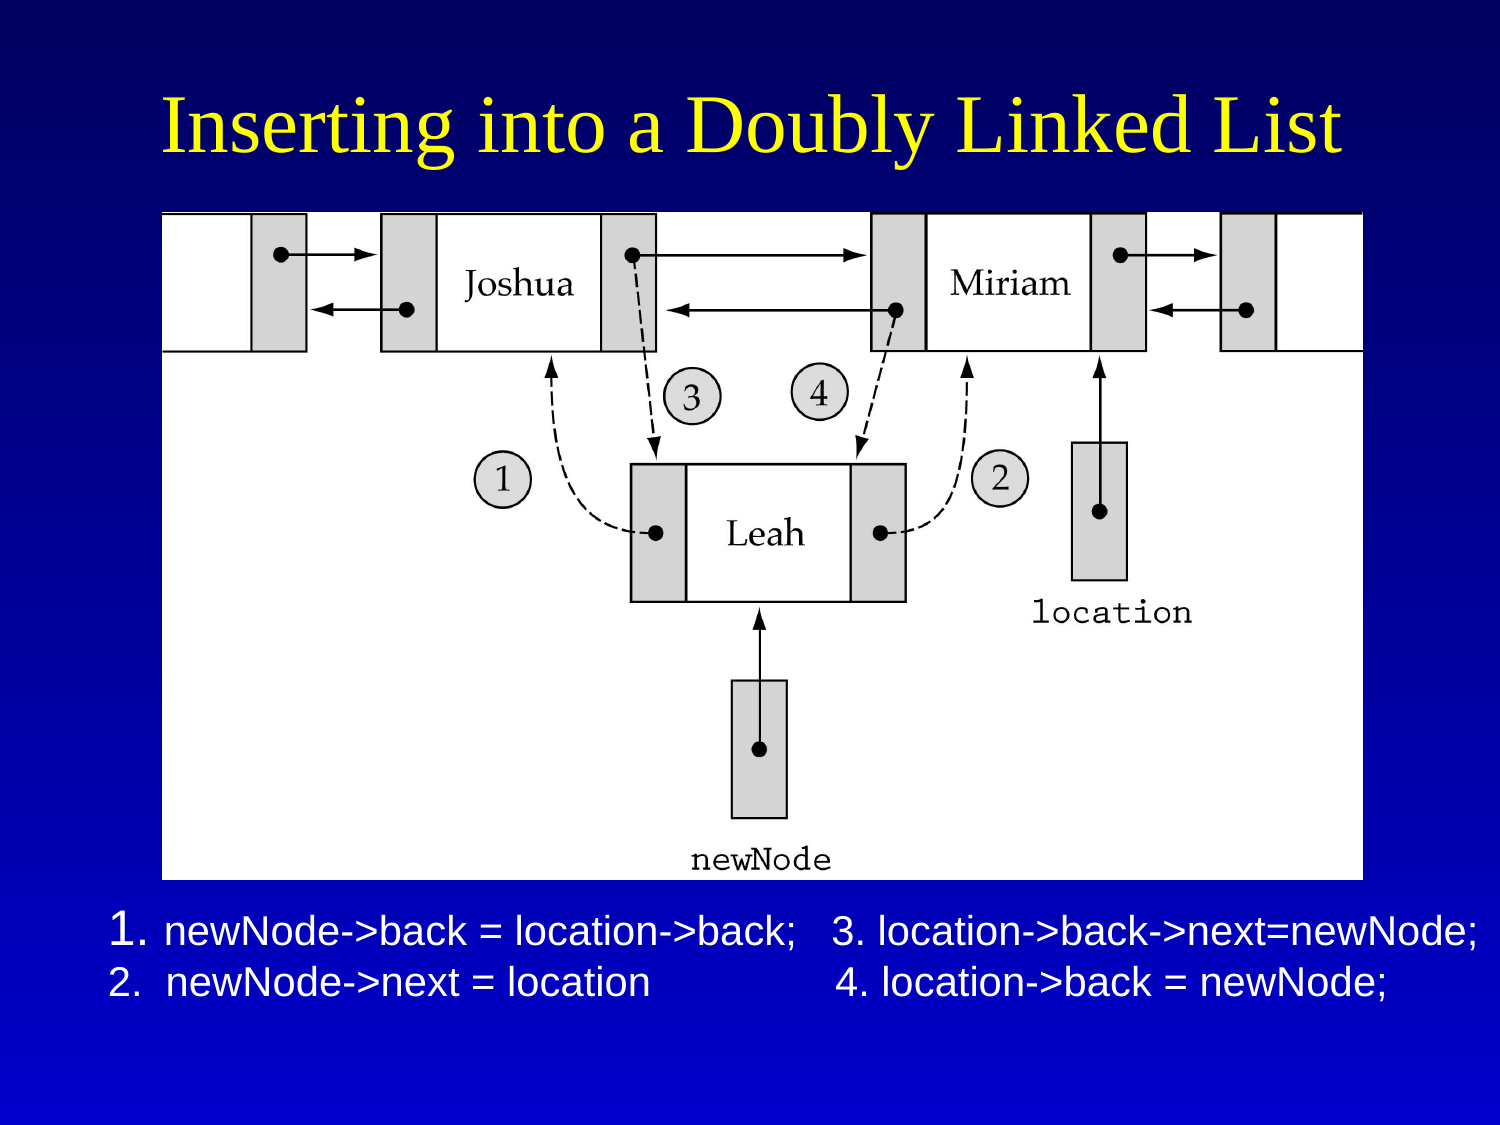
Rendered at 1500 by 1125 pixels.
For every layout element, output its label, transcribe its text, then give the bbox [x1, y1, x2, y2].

title Inserting into a Doubly Linked List [125, 50, 1401, 188]
text_box 1. newNode->back = location->back; 3. location->back->next=newNode; 2. newNode->next = location 4. location->back = newNode; [93, 887, 1500, 1013]
picture [162, 212, 1363, 880]
